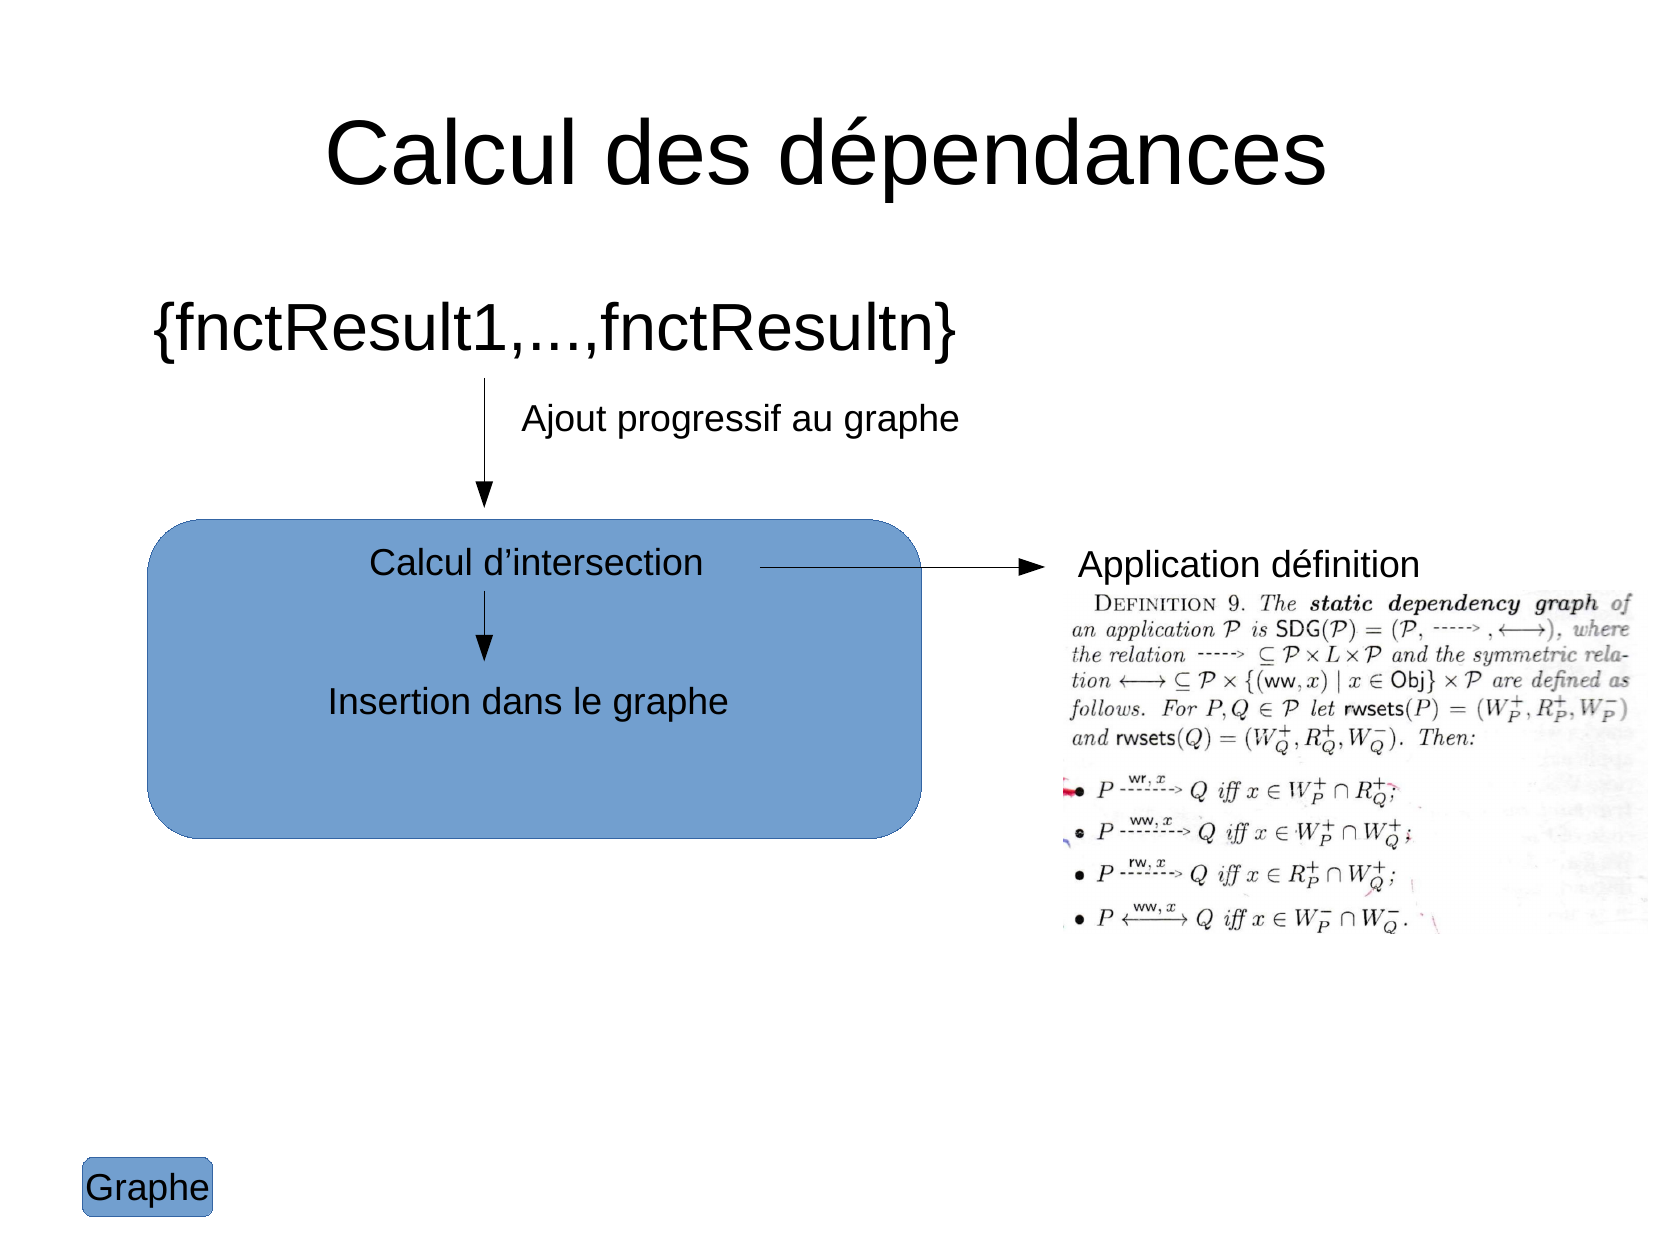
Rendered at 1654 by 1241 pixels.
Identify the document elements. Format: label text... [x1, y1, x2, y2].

list {fnctResult1,...,fnctResultn} [82, 290, 1571, 1010]
text_box Graphe [82, 1157, 213, 1217]
title Calcul des dépendances [82, 49, 1571, 257]
text_box Application définition [1063, 535, 1436, 590]
text_box Insertion dans le graphe [312, 673, 786, 815]
picture [1063, 590, 1648, 934]
text_box [147, 519, 922, 839]
text_box Calcul d’intersection [354, 533, 719, 591]
text_box Ajout progressif au graphe [506, 389, 1111, 489]
